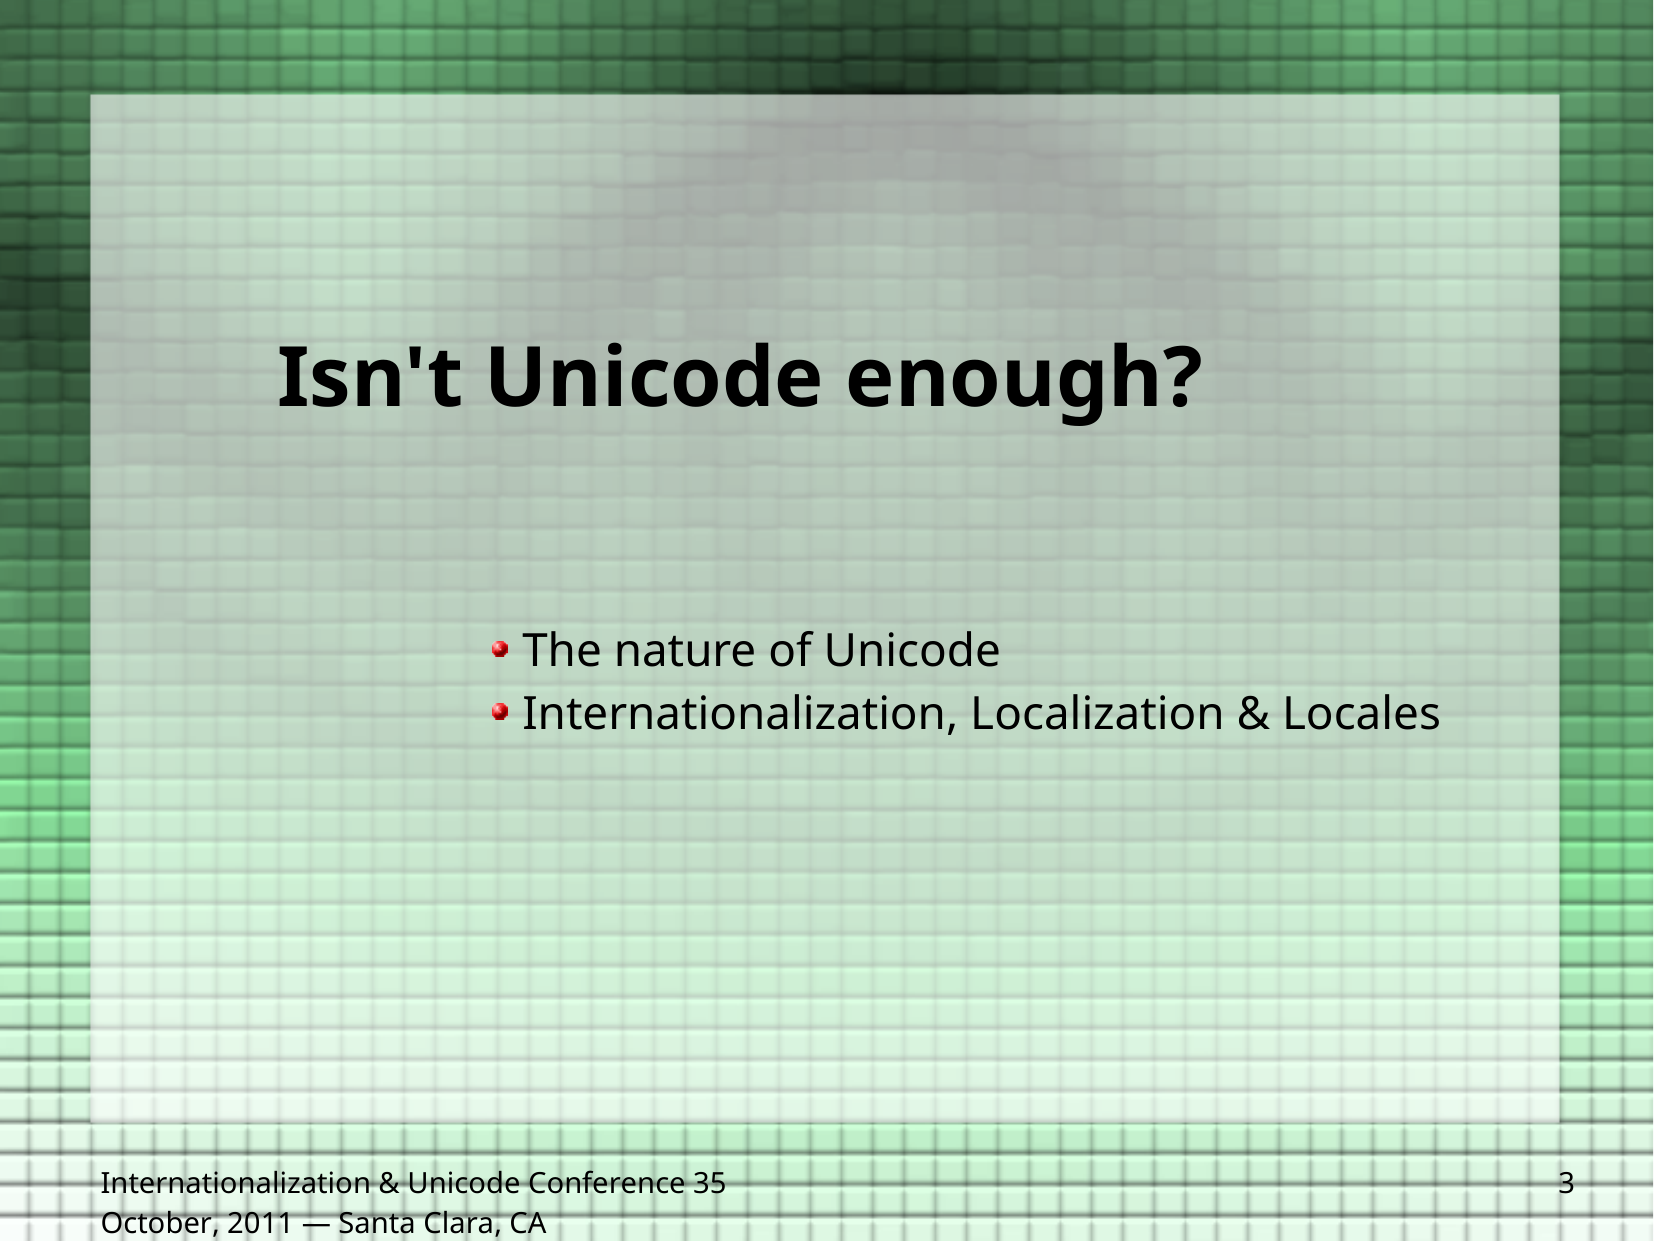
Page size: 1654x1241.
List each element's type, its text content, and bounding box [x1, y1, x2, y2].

text_box Isn't Unicode enough? [262, 309, 1276, 519]
text_box The nature of Unicode Internationalization, Localization & Locales [477, 610, 1518, 732]
picture [0, 0, 1654, 1241]
